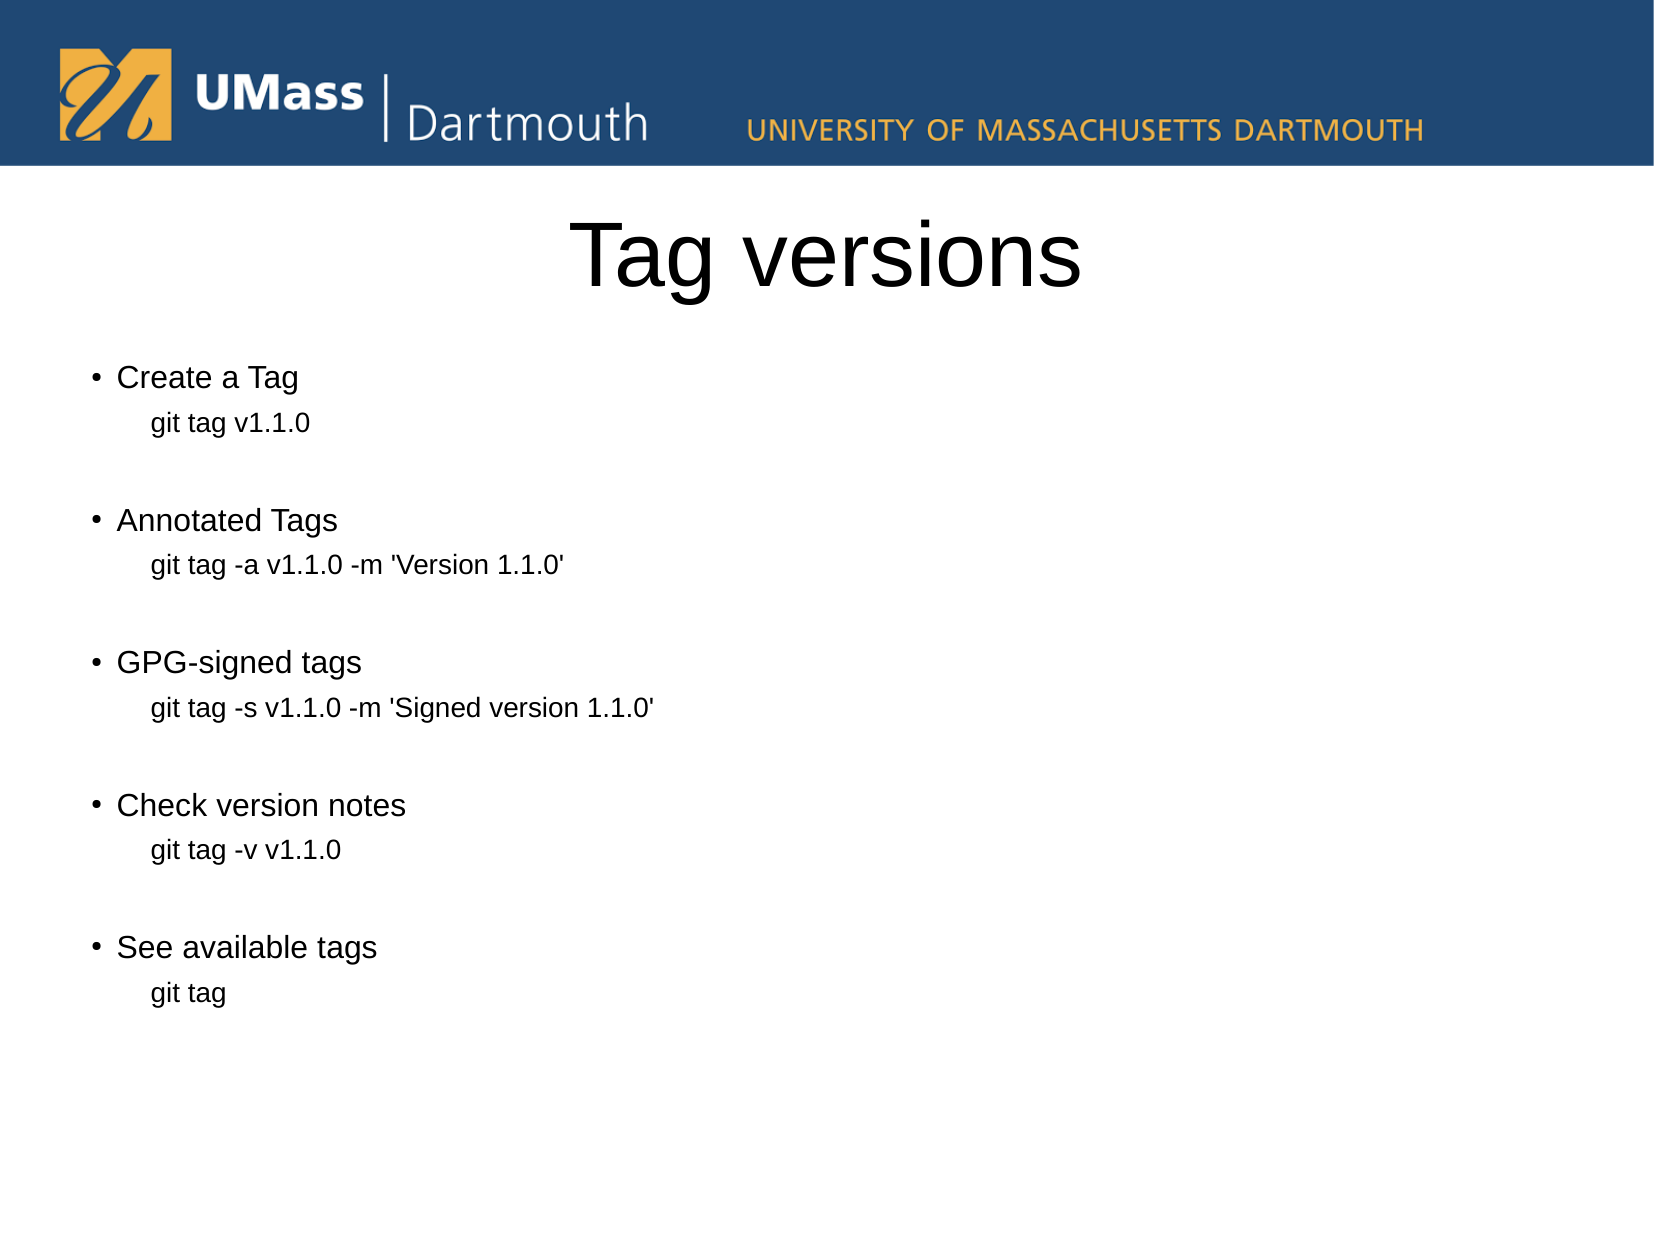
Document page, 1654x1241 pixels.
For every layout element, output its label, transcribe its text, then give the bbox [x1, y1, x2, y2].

title Tag versions [82, 180, 1571, 331]
picture [0, 0, 1654, 166]
list Create a Tag git tag v1.1.0 Annotated Tags git tag -a v1.1.0 -m 'Version 1.1.0' GPG-signed tags git tag -s v1.1.0 -m 'Signed version 1.1.0' Check version notes git tag -v v1.1.0 See available tags git tag [82, 360, 1571, 1010]
